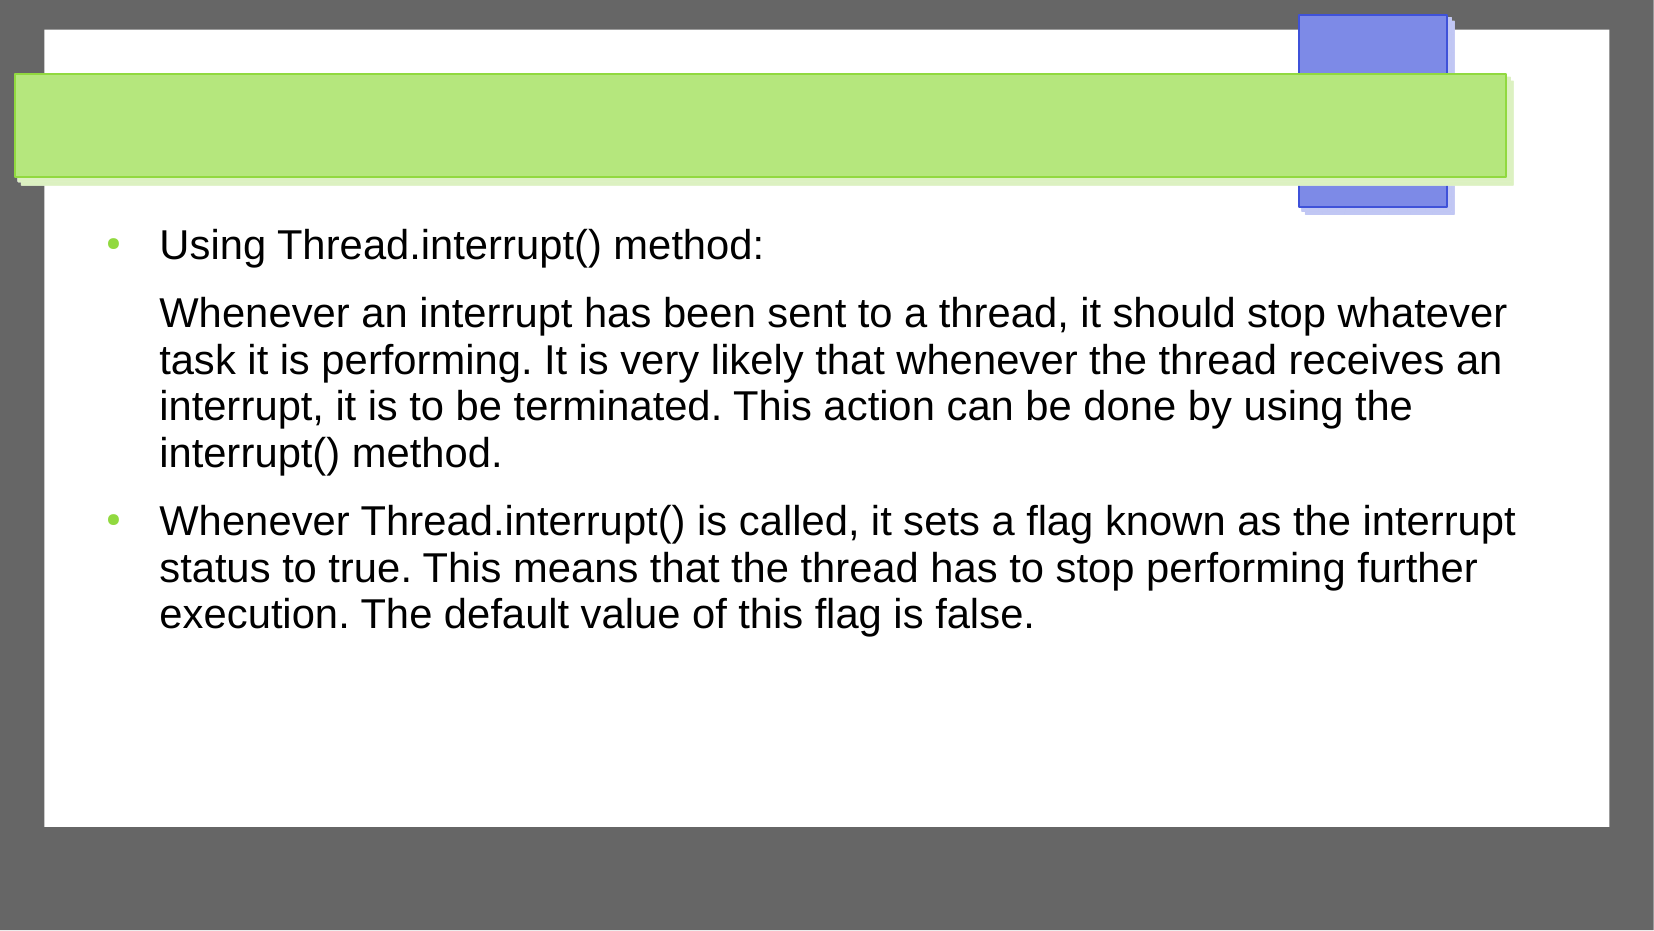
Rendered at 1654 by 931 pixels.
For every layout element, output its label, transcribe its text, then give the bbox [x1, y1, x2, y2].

list Using Thread.interrupt() method: Whenever an interrupt has been sent to a thread, it should stop whatever task it is performing. It is very likely that whenever the thread receives an interrupt, it is to be terminated. This action can be done by using the interrupt() method. Whenever Thread.interrupt() is called, it sets a flag known as the interrupt status to true. This means that the thread has to stop performing further execution. The default value of this flag is false. [88, 221, 1565, 813]
